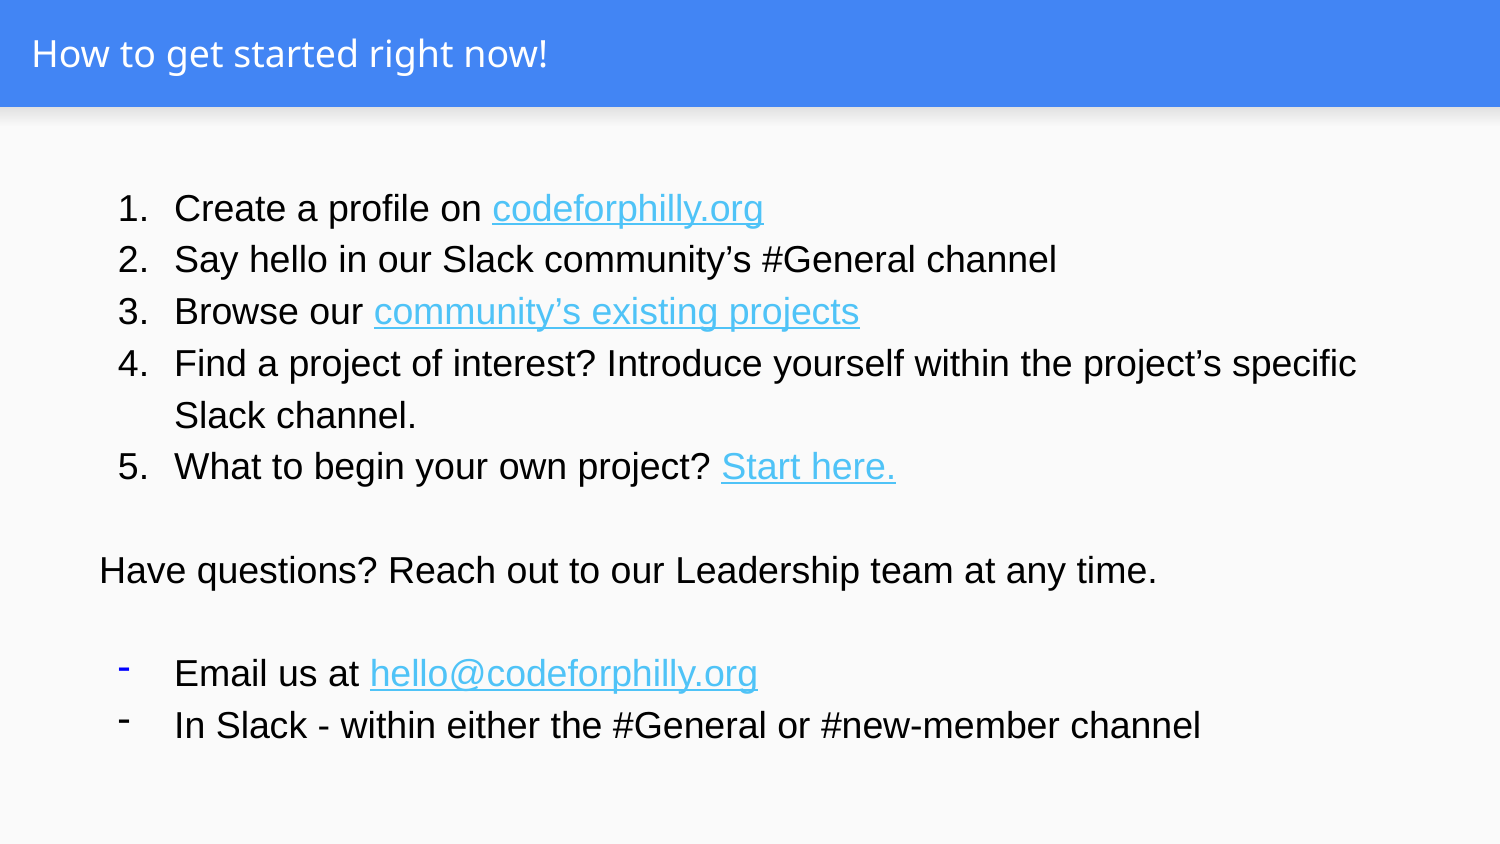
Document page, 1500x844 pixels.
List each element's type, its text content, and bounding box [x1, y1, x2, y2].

title How to get started right now! [16, 2, 1464, 102]
text_box Create a profile on codeforphilly.org Say hello in our Slack community’s #General channel Browse our community’s existing projects Find a project of interest? Introduce yourself within the project’s specific Slack channel. What to begin your own project? Start here. Have questions? Reach out to our Leadership team at any time. Email us at hello@codeforphilly.org In Slack - within either the #General or #new-member channel [84, 161, 1431, 785]
